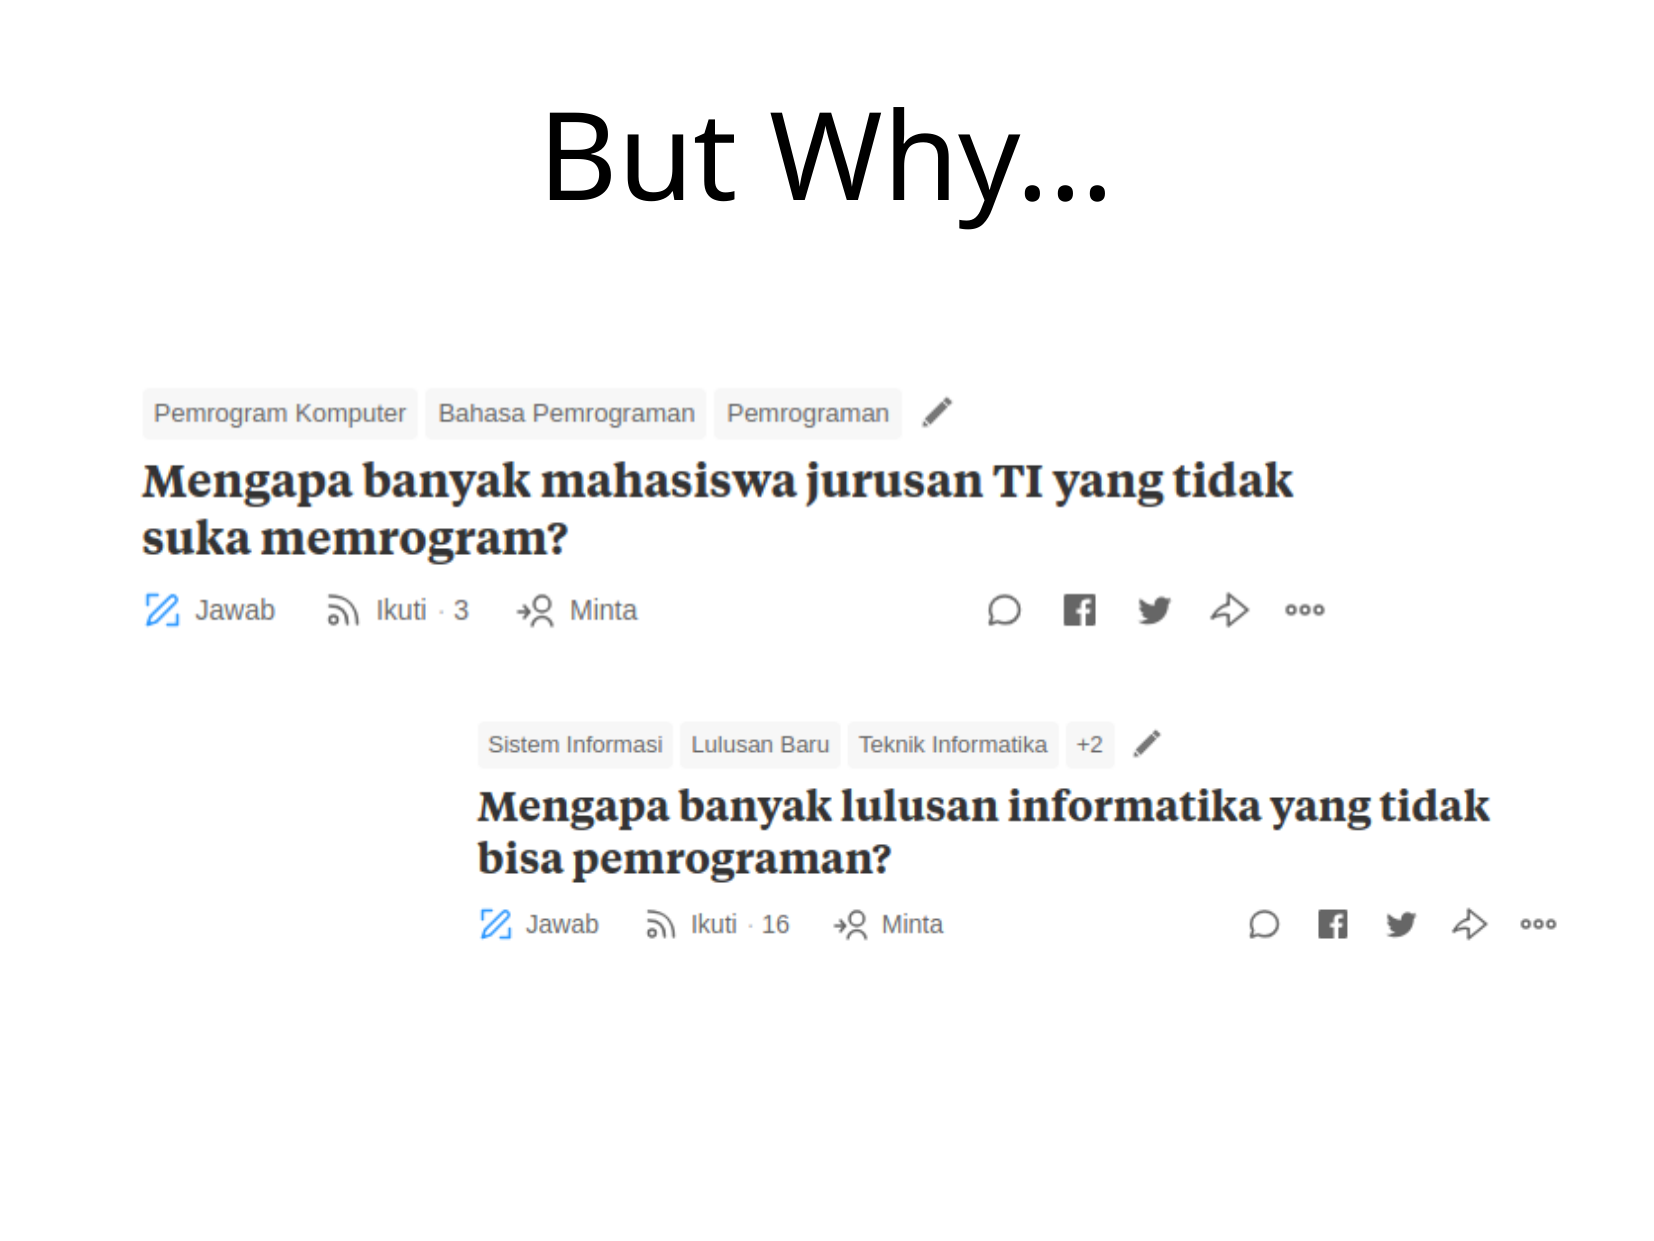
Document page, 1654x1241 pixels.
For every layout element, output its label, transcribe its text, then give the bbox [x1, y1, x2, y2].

title But Why... [82, 49, 1571, 257]
picture [446, 704, 1575, 966]
picture [82, 349, 1351, 648]
